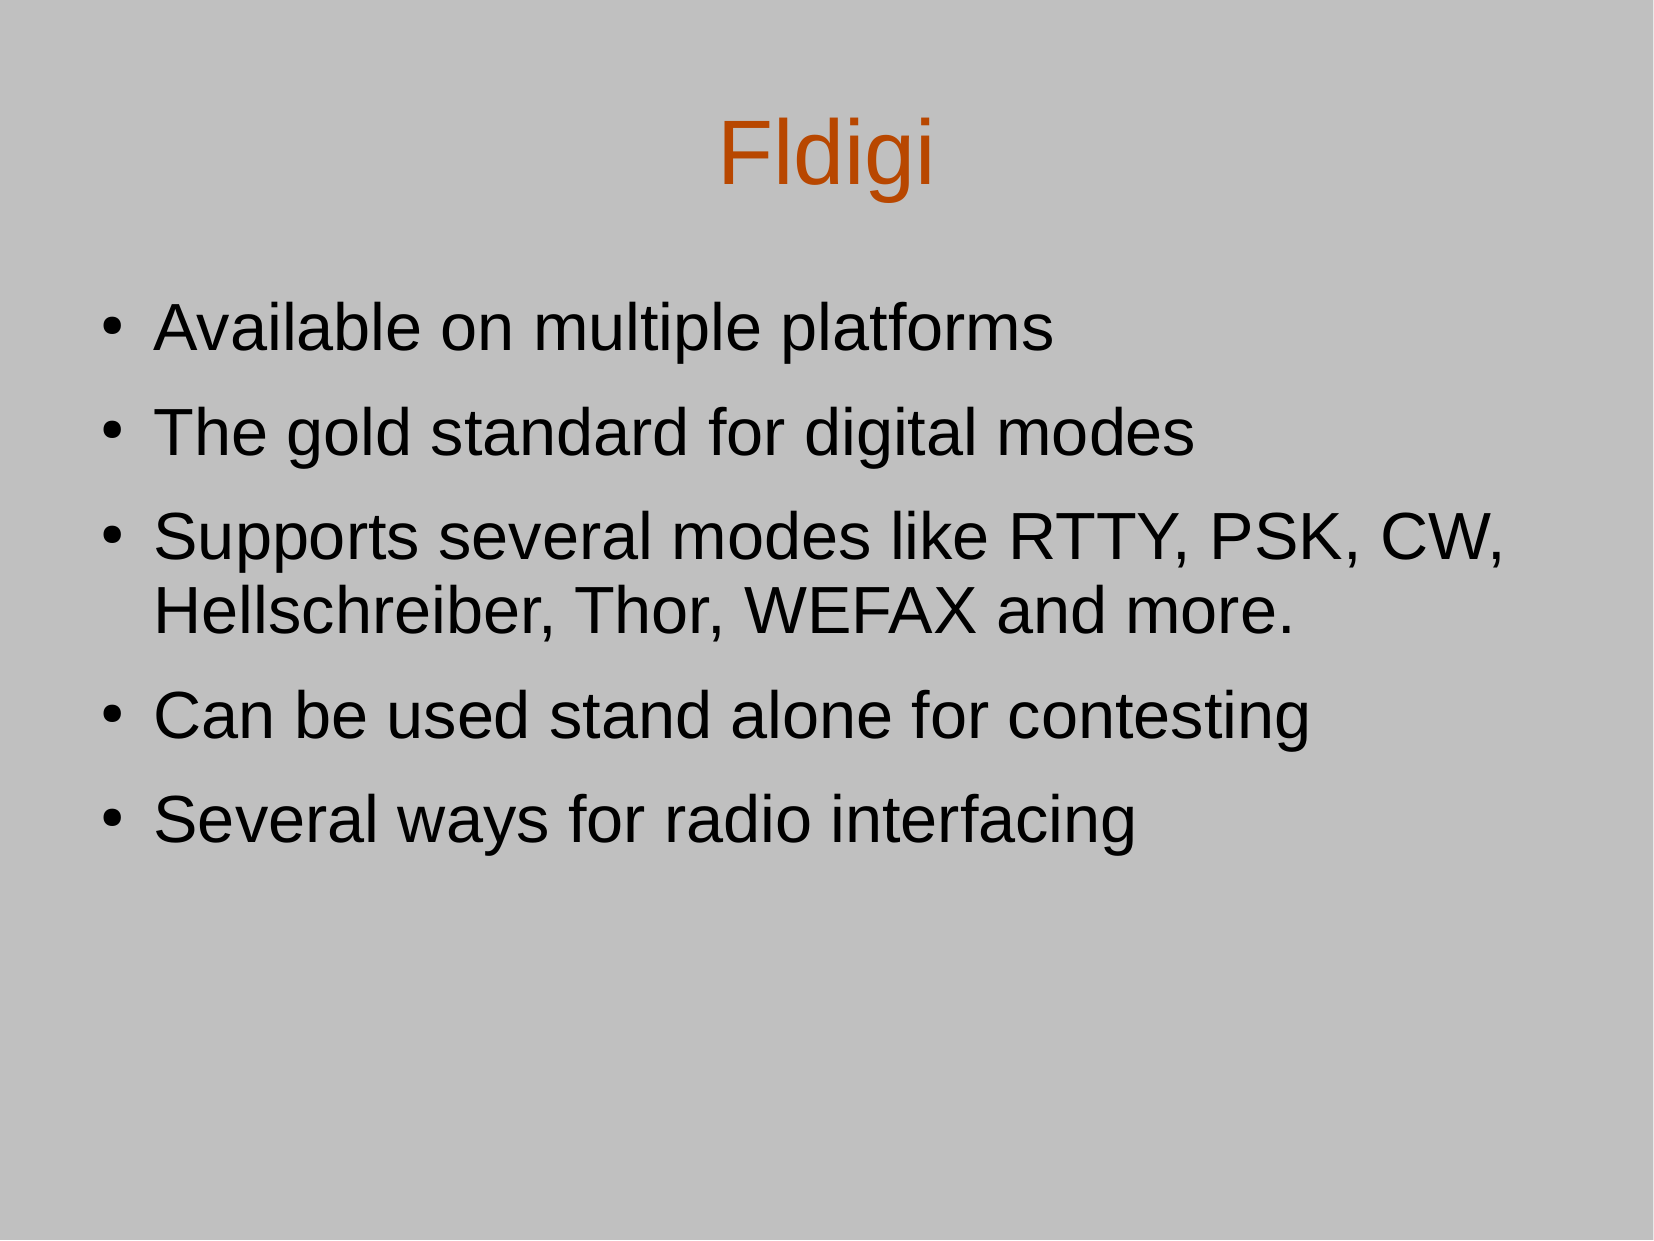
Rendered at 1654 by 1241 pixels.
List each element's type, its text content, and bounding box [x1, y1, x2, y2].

list Available on multiple platforms The gold standard for digital modes Supports several modes like RTTY, PSK, CW, Hellschreiber, Thor, WEFAX and more. Can be used stand alone for contesting Several ways for radio interfacing [82, 290, 1538, 1010]
title Fldigi [82, 49, 1571, 257]
